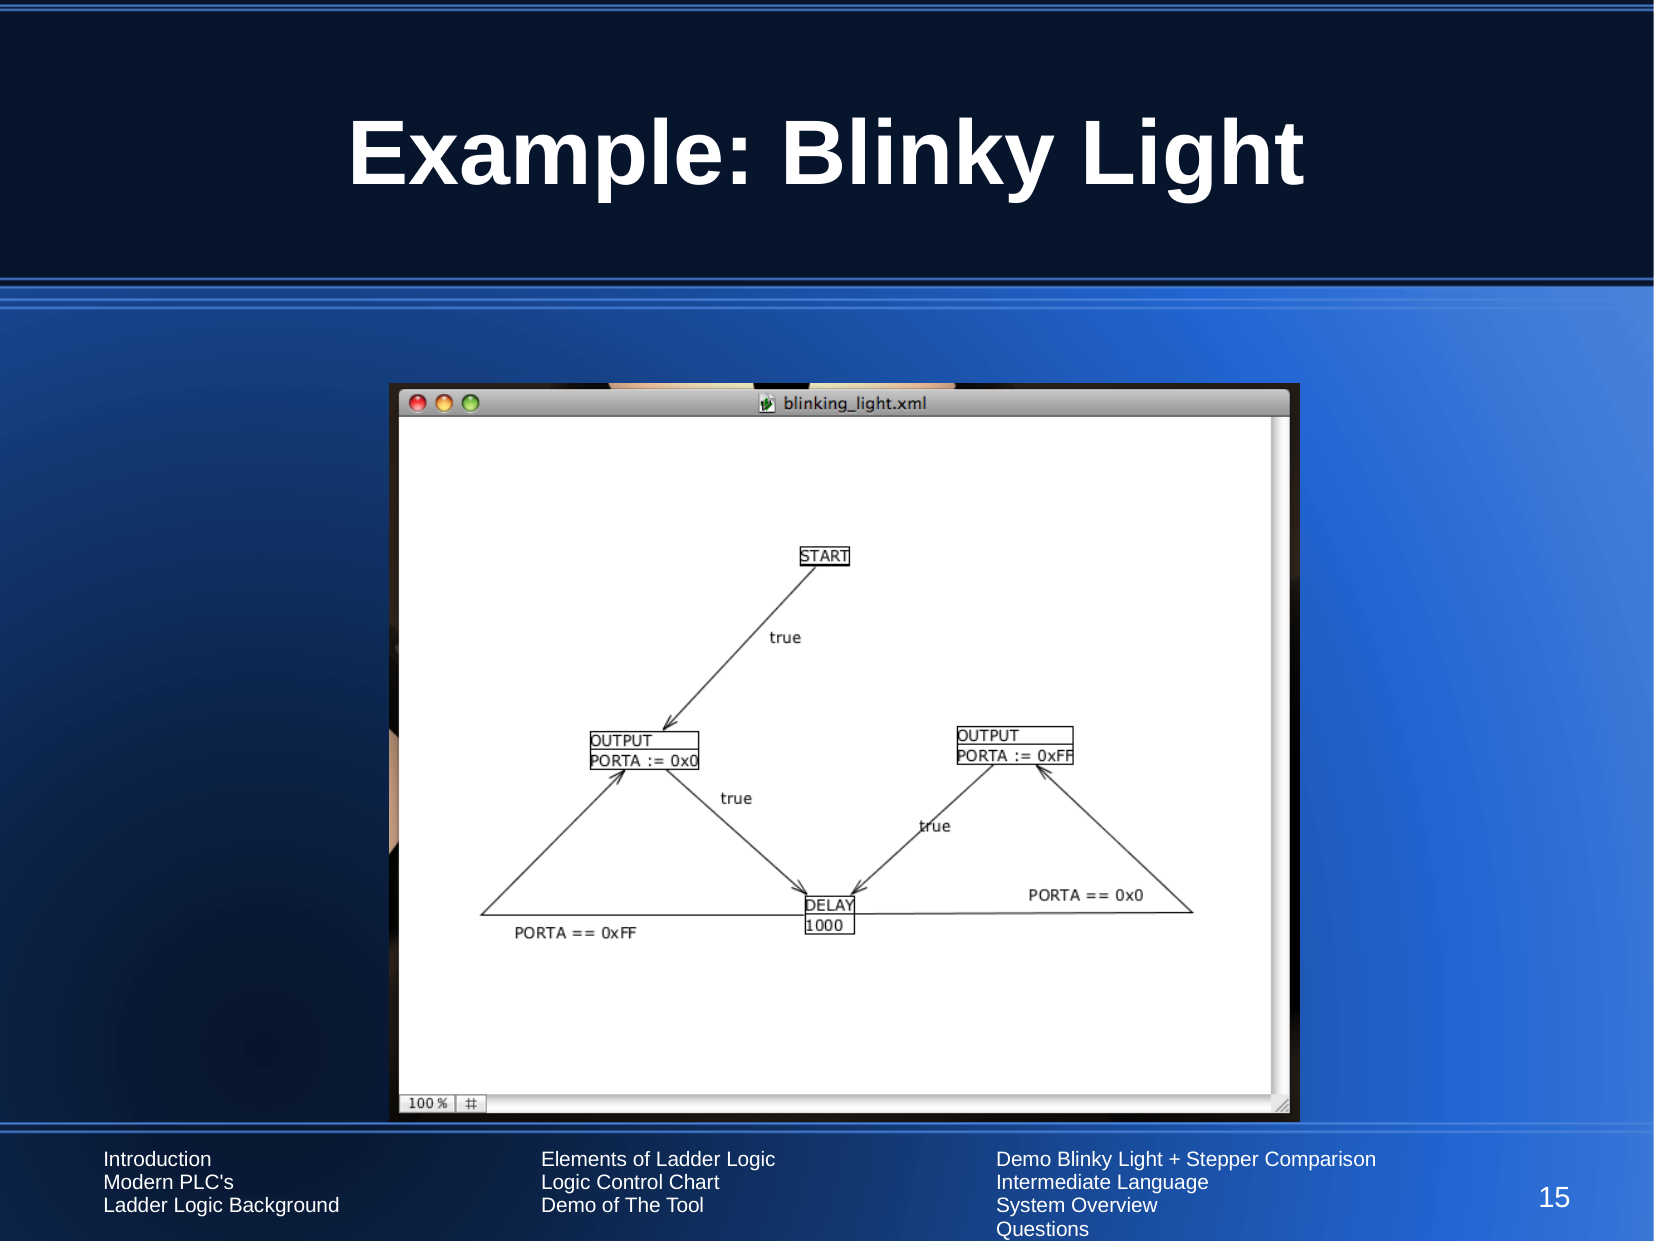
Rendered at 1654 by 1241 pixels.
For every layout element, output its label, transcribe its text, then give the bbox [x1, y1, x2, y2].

picture [0, 0, 1654, 1241]
title Example: Blinky Light [82, 49, 1571, 257]
